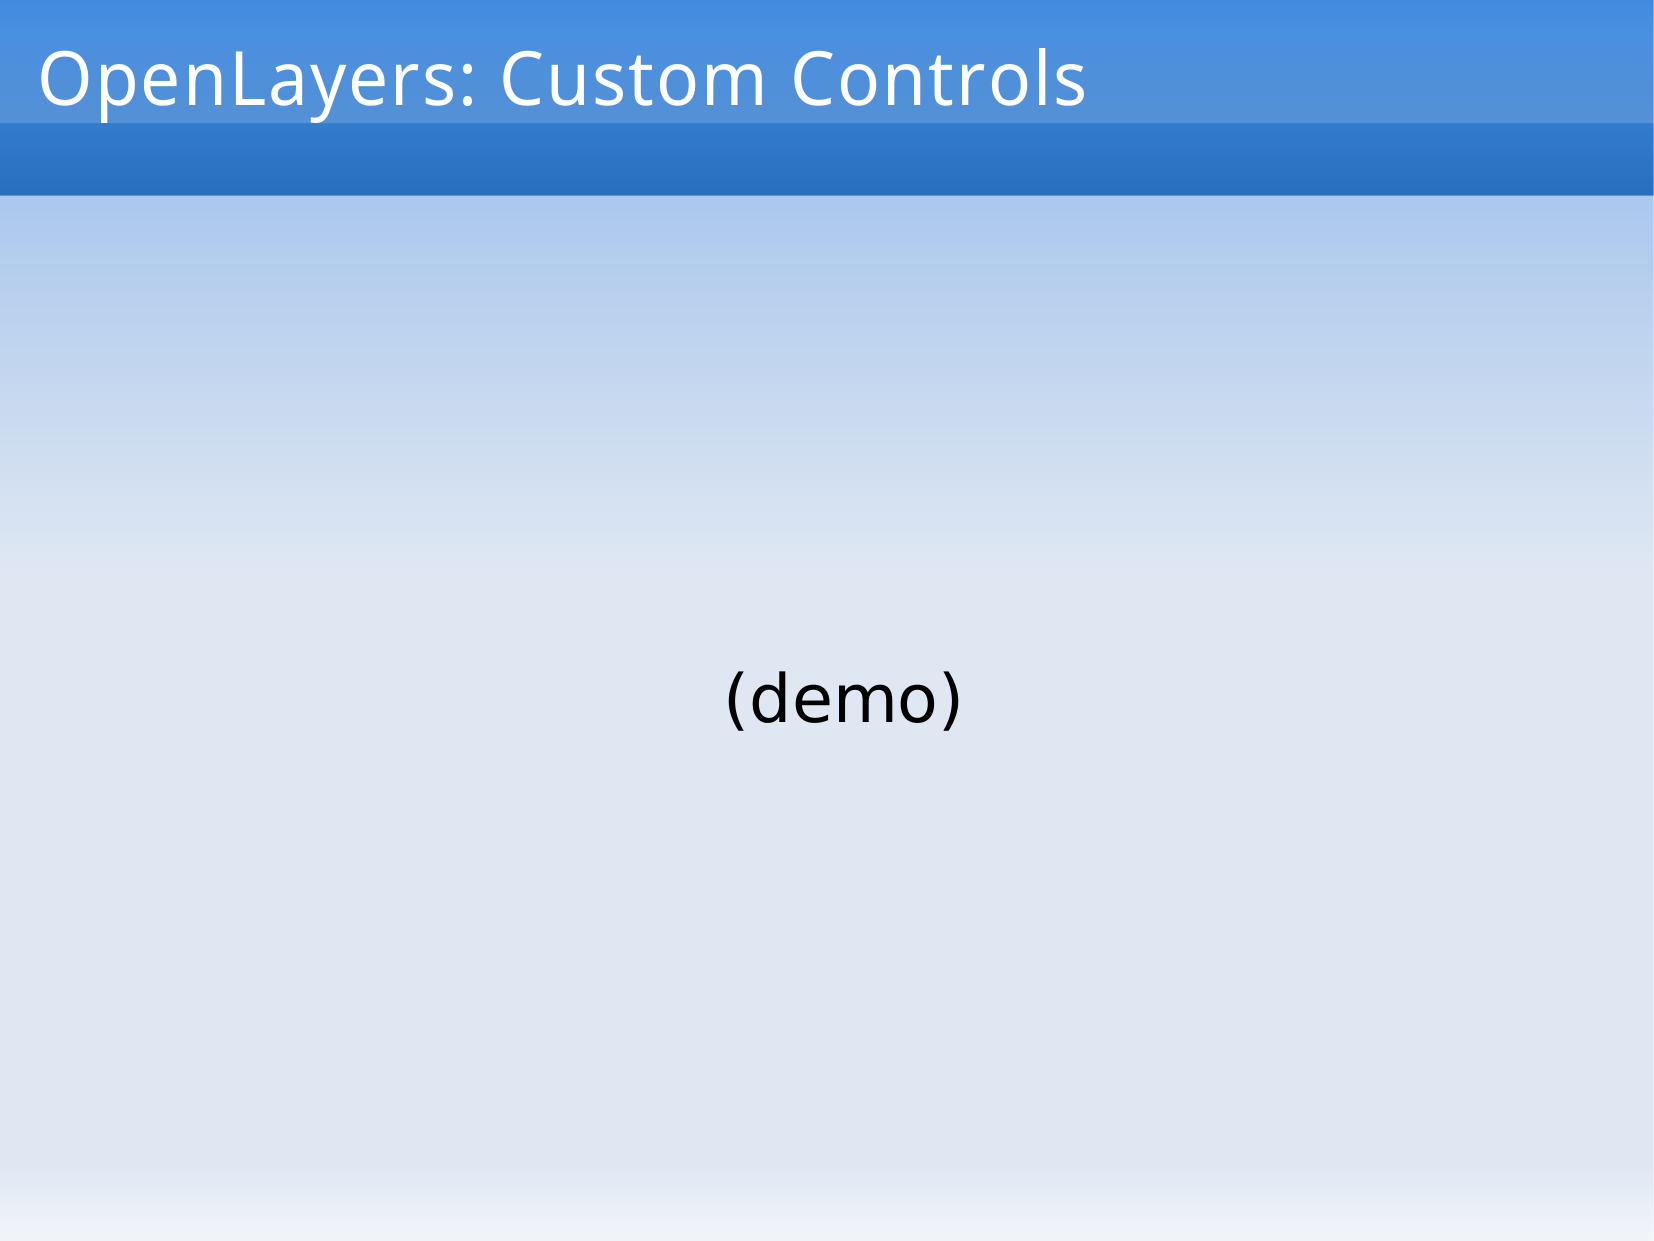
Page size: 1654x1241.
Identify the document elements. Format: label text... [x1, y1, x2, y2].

subtitle (demo) [82, 290, 1571, 1109]
picture [0, 0, 1654, 1241]
title OpenLayers: Custom Controls [37, 2, 1463, 151]
